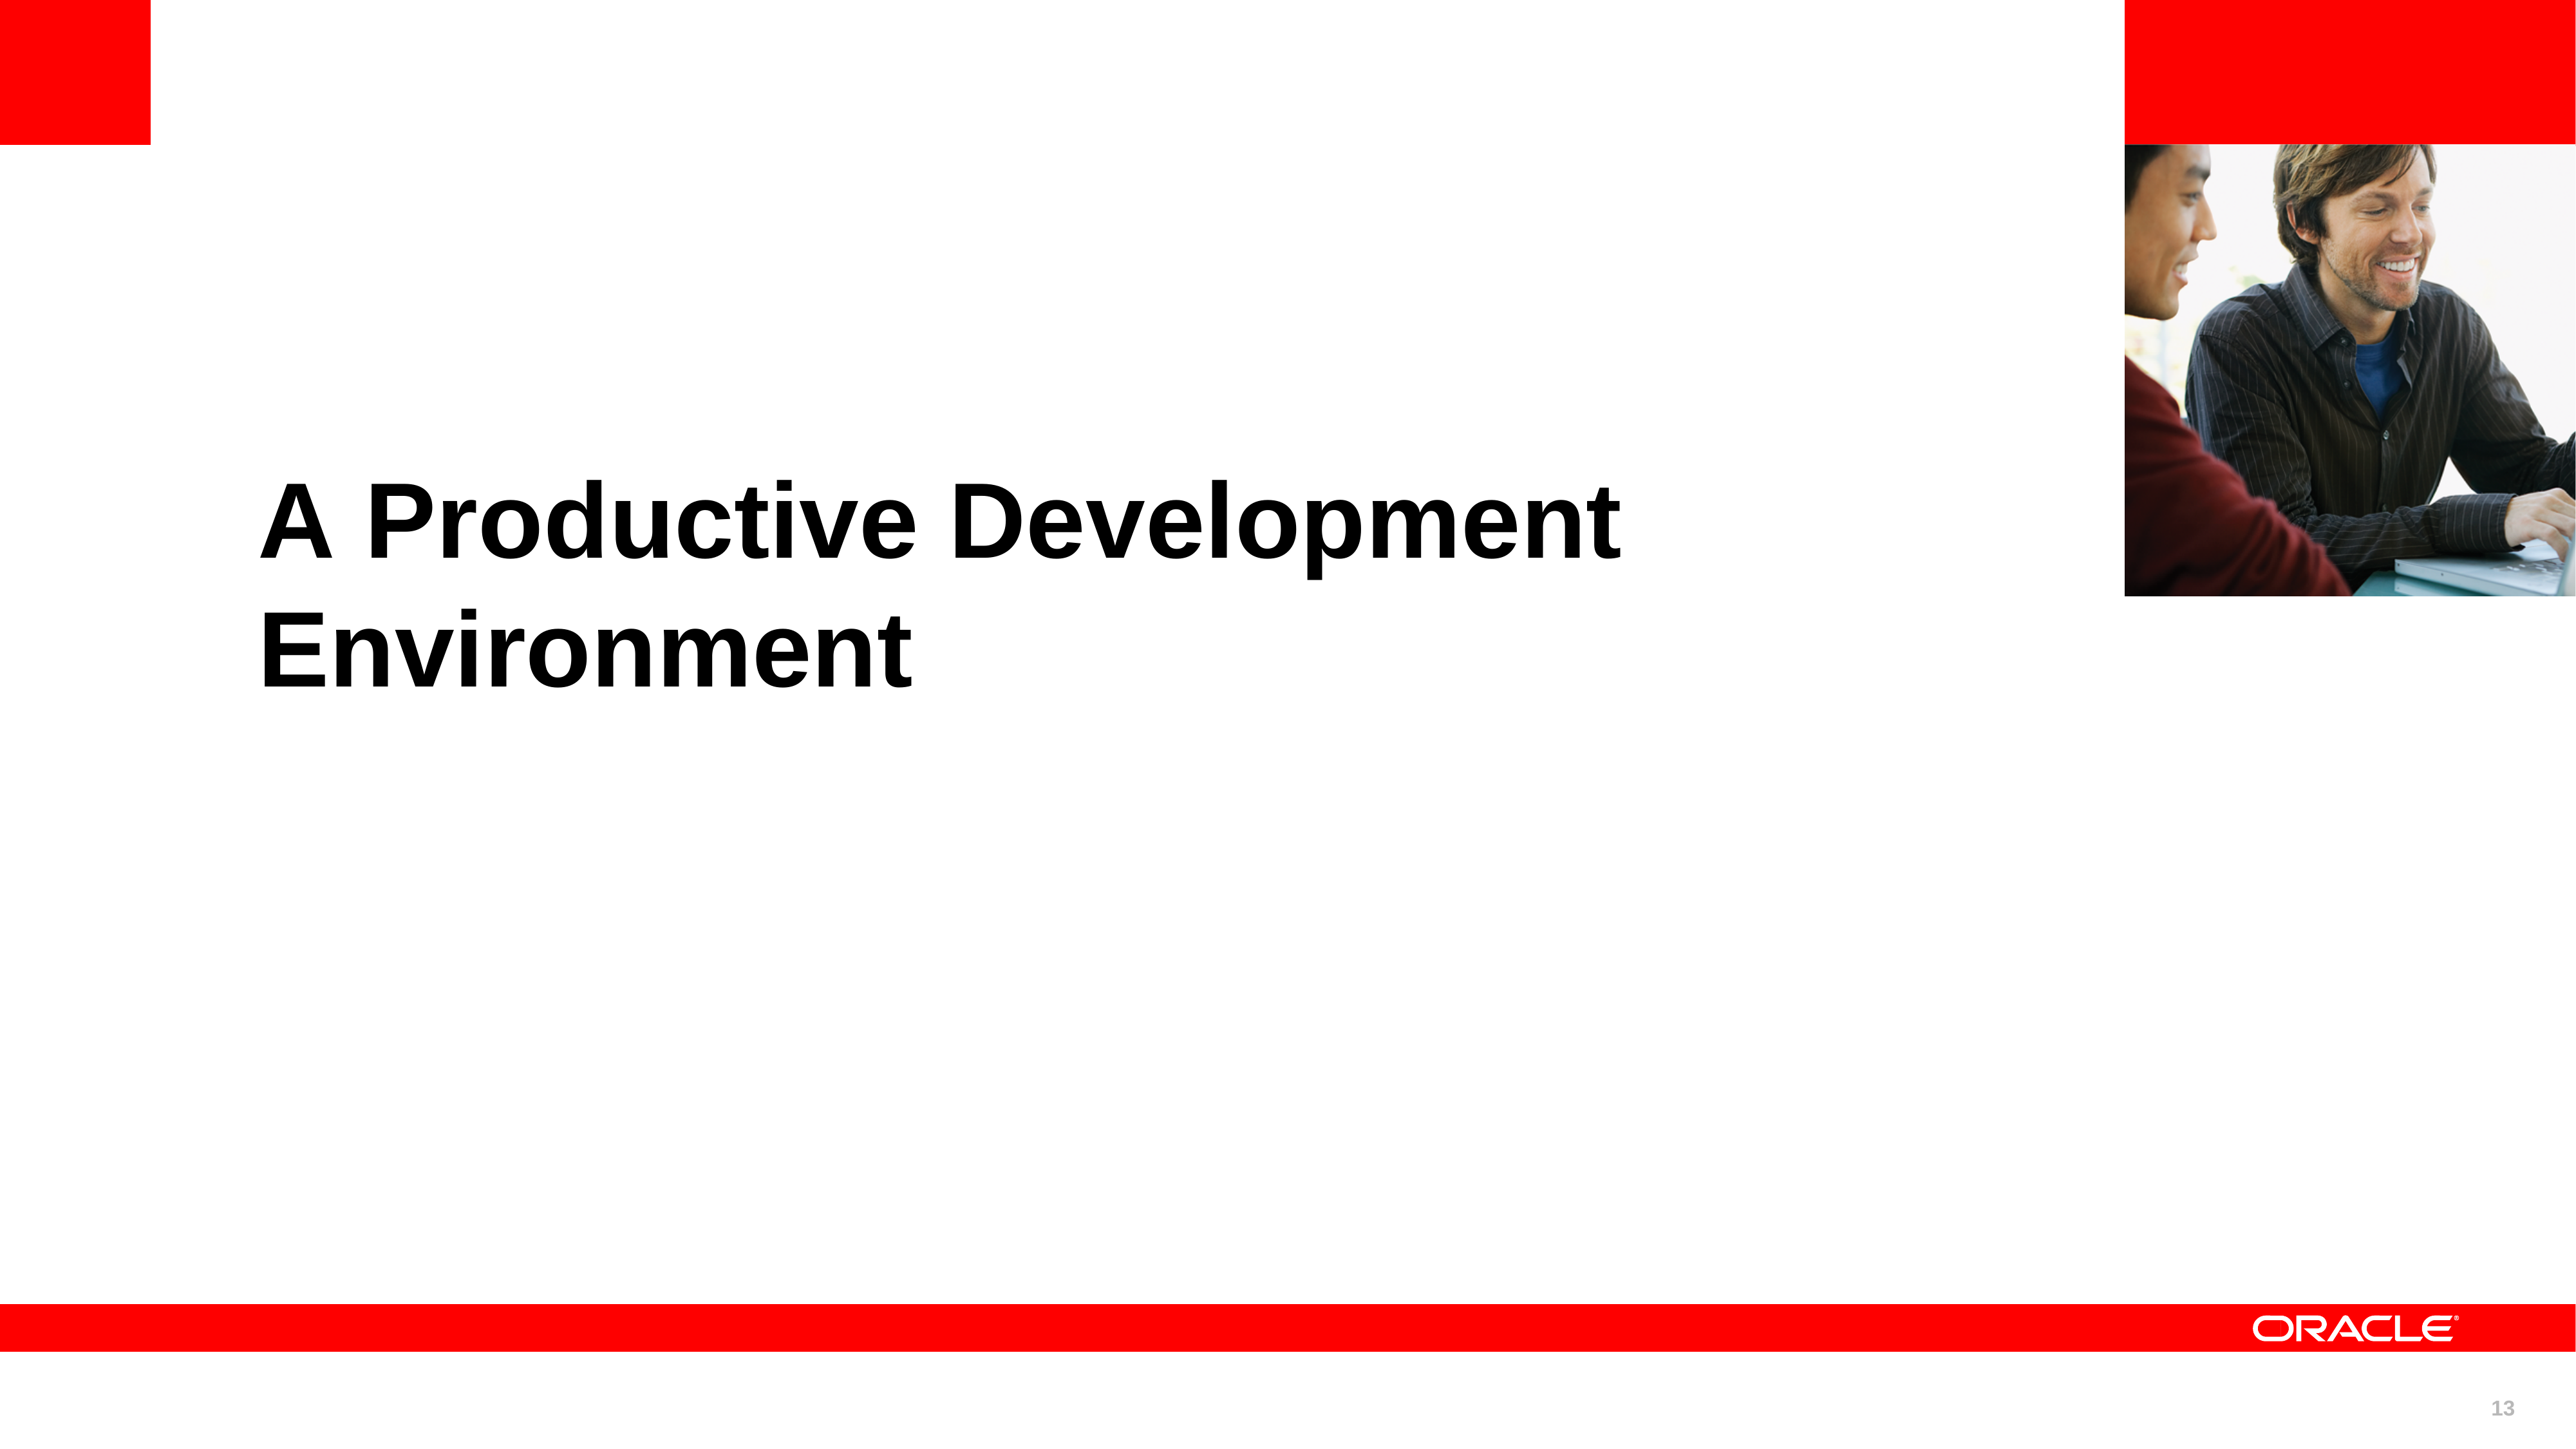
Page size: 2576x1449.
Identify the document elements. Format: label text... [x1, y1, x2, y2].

text_box A Productive Development Environment [258, 451, 2061, 709]
picture [2125, 0, 2576, 596]
picture [0, 1304, 2576, 1352]
picture [0, 0, 151, 145]
